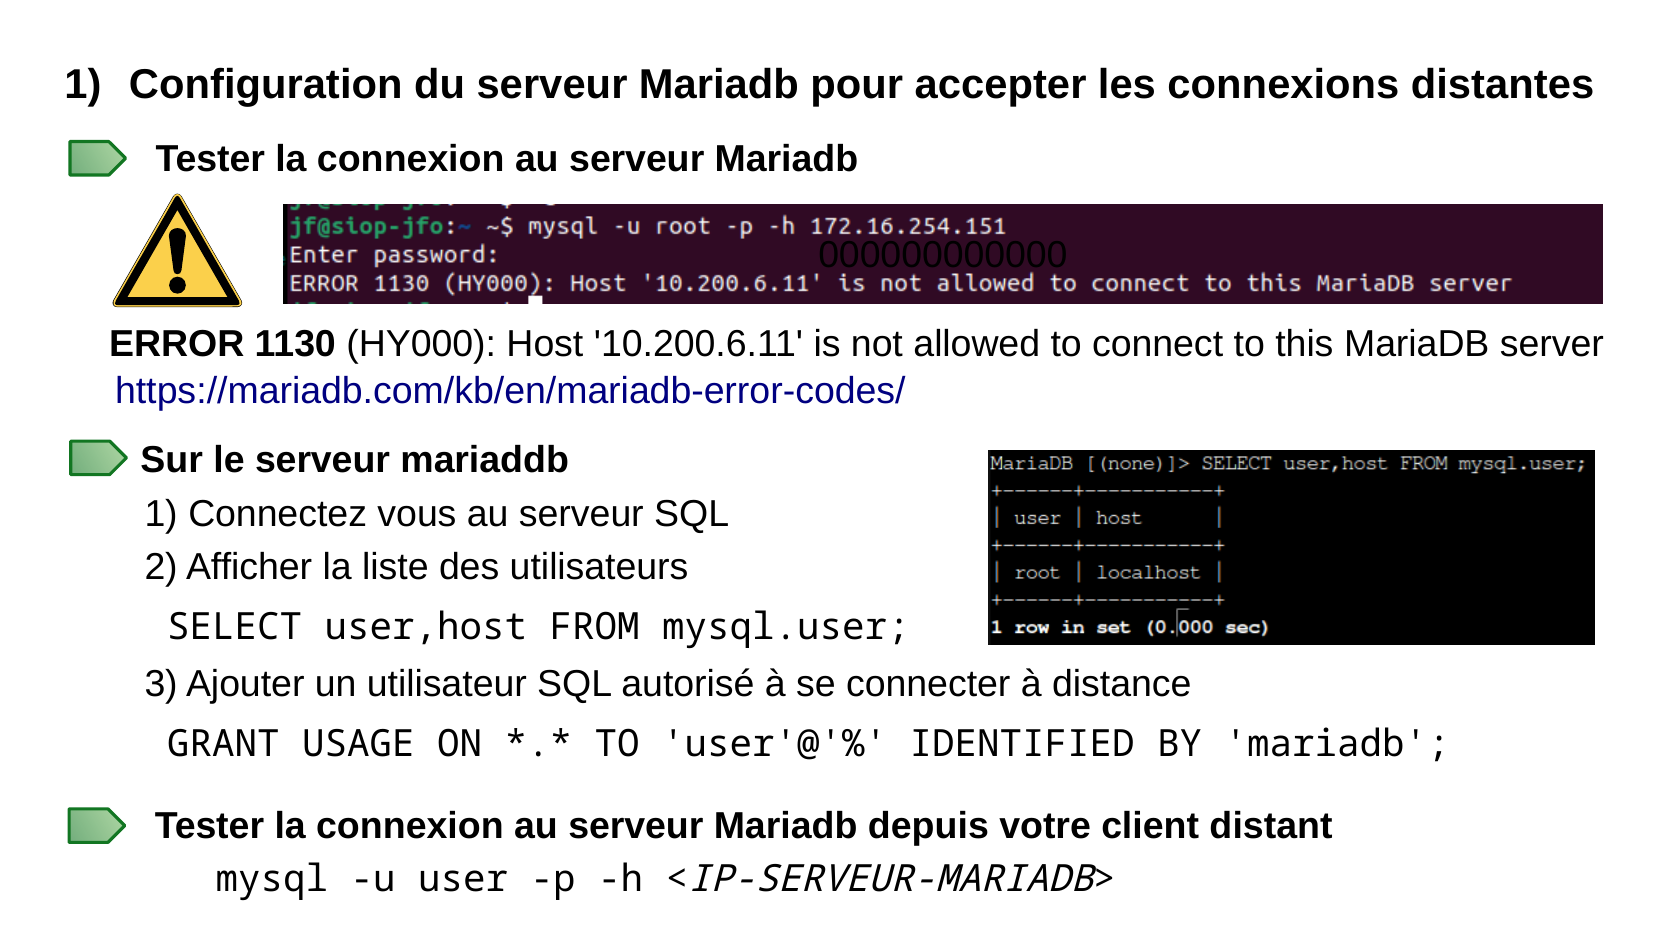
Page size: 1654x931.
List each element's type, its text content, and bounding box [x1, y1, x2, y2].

text_box https://mariadb.com/kb/en/mariadb-error-codes/ [100, 362, 921, 420]
text_box [69, 141, 126, 176]
picture [988, 450, 1595, 645]
title Configuration du serveur Mariadb pour accepter les connexions distantes [46, 42, 1596, 125]
text_box [69, 808, 125, 843]
text_box Tester la connexion au serveur Mariadb [140, 129, 916, 229]
text_box Sur le serveur mariaddb [125, 431, 810, 488]
text_box ERROR 1130 (HY000): Host '10.200.6.11' is not allowed to connect to this MariaDB server [94, 315, 1630, 372]
text_box Tester la connexion au serveur Mariadb depuis votre client distant [140, 797, 1418, 897]
text_box [112, 193, 243, 308]
picture [283, 204, 1603, 304]
text_box 1) Connectez vous au serveur SQL 2) Afficher la liste des utilisateurs SELECT user,host FROM mysql.user; 3) Ajouter un utilisateur SQL autorisé à se connecter à distance GRANT USAGE ON *.* TO 'user'@'%' IDENTIFIED BY 'mariadb'; [129, 484, 1518, 748]
text_box mysql -u user -p -h <IP-SERVEUR-MARIADB> [200, 844, 1418, 897]
text_box [70, 441, 127, 475]
